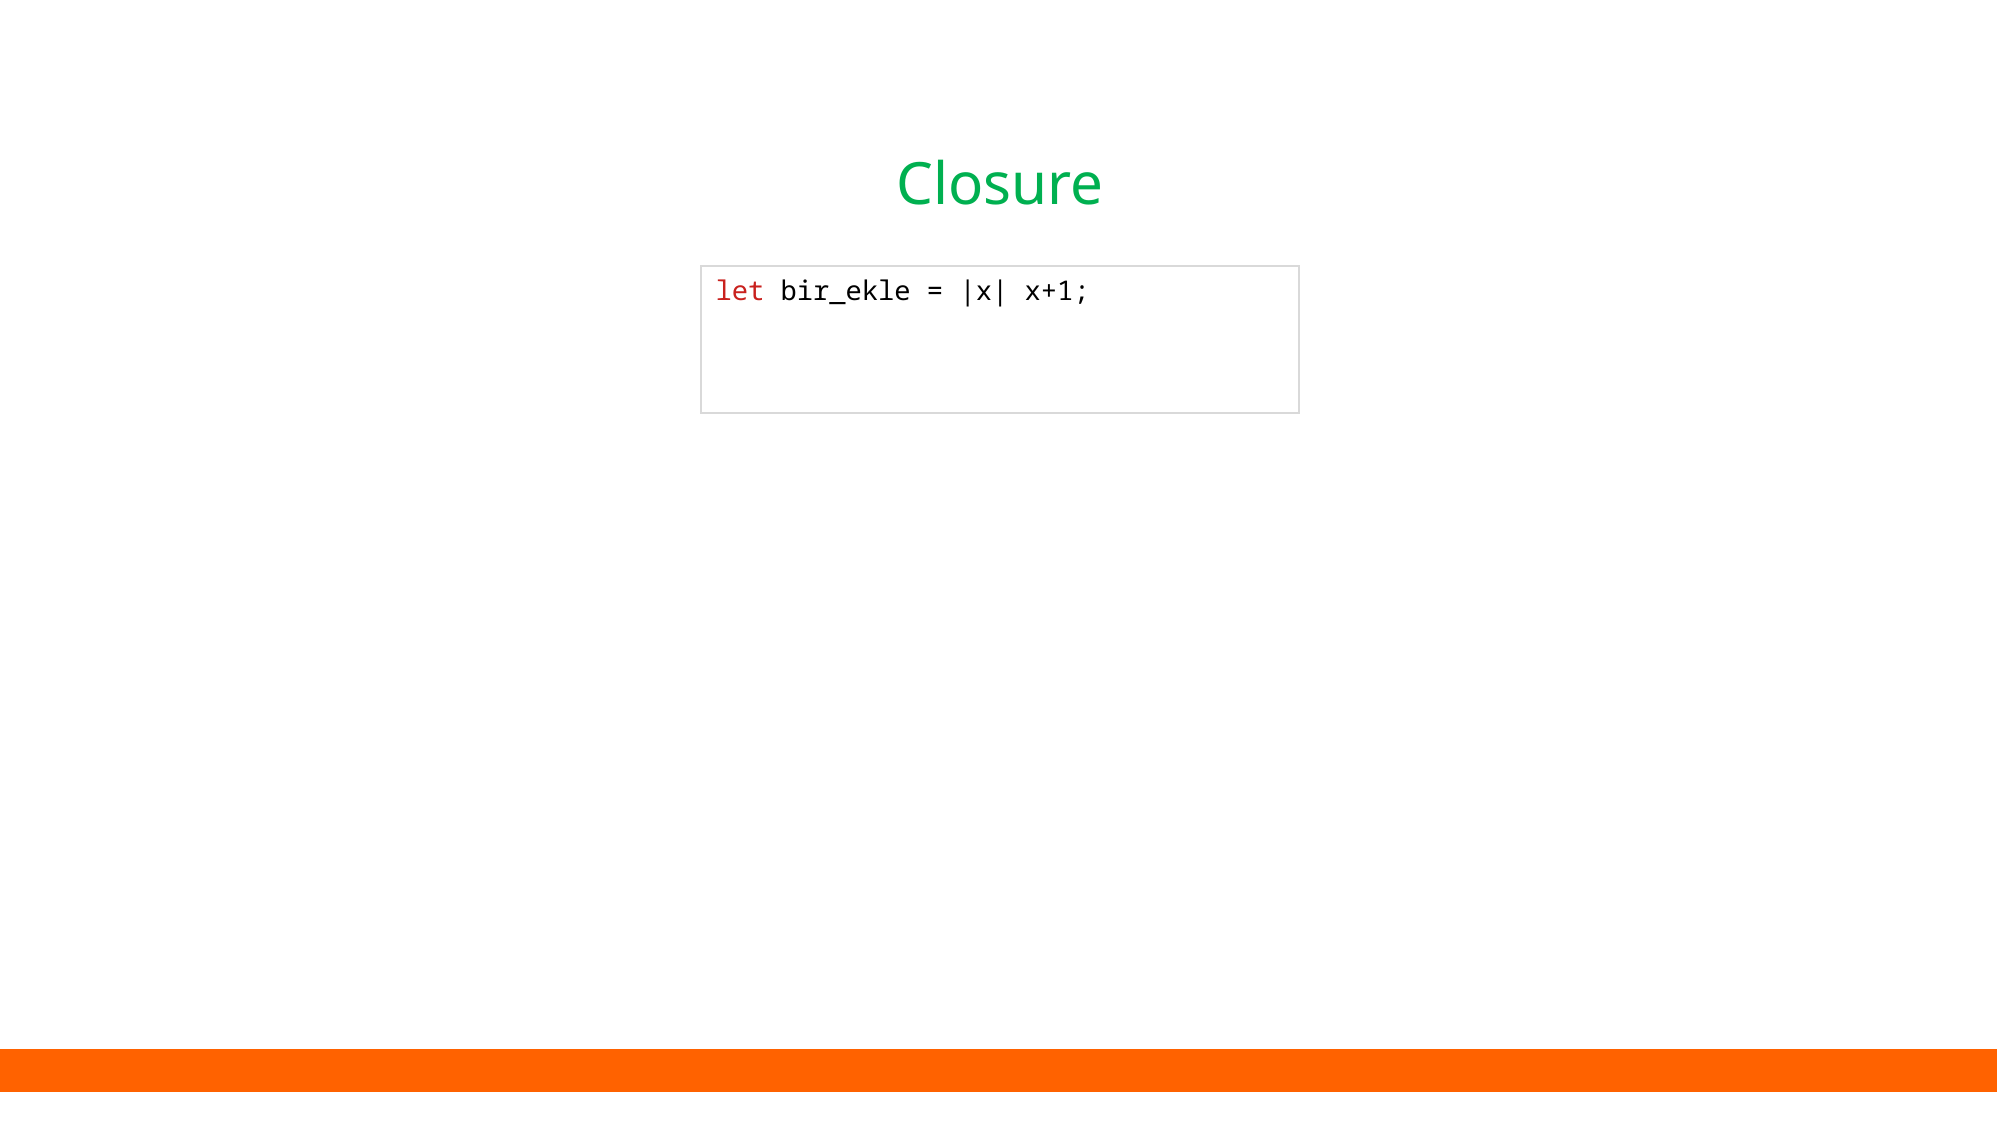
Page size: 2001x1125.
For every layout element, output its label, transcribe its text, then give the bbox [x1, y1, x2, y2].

text_box [0, 1049, 1997, 1092]
list Closure [420, 146, 1580, 237]
text_box let bir_ekle = |x| x+1; [700, 265, 1300, 414]
